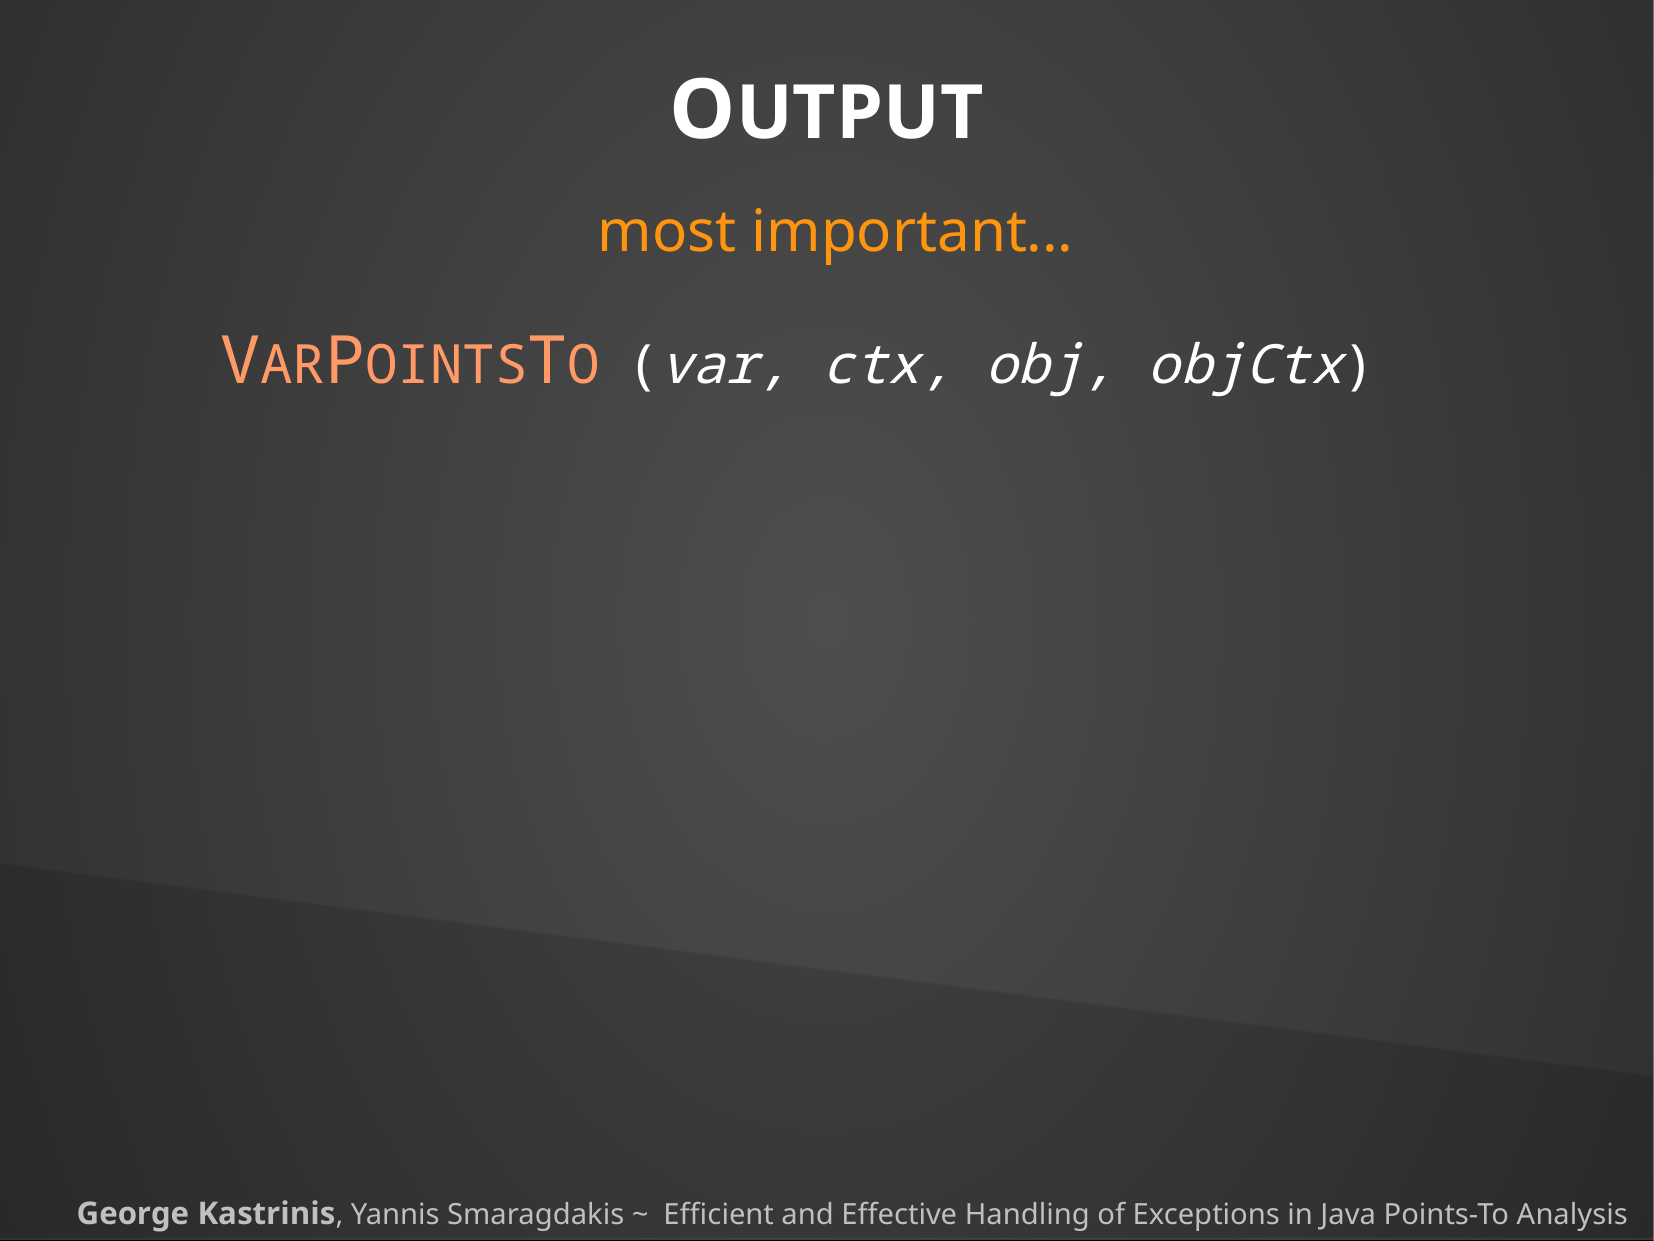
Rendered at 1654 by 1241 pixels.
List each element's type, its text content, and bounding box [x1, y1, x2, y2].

text_box OUTPUT [489, 41, 1165, 151]
picture [0, 0, 1654, 1241]
text_box most important... [582, 182, 1071, 263]
text_box VARPOINTSTO (var, ctx, obj, objCtx) [205, 304, 1449, 515]
